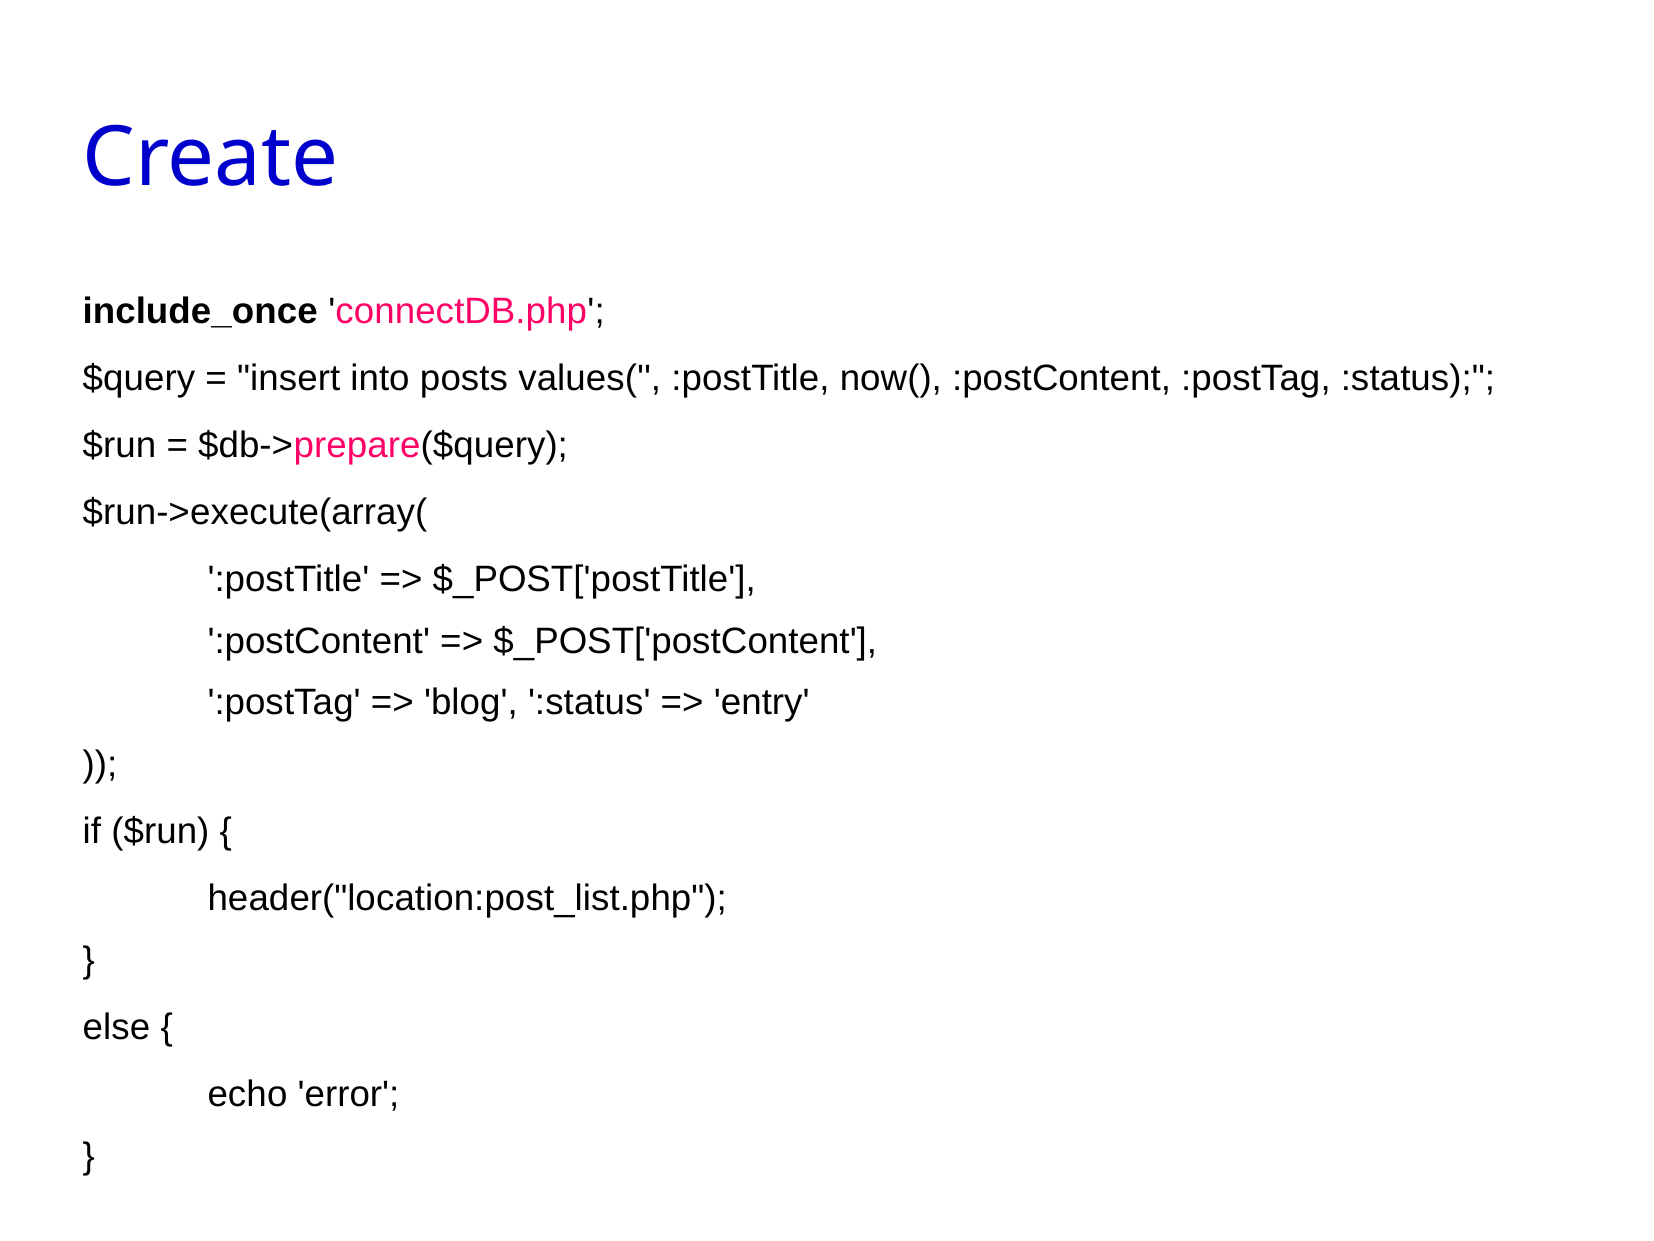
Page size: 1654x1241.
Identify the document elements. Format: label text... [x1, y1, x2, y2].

title Create [82, 49, 1571, 257]
list include_once 'connectDB.php'; $query = "insert into posts values('', :postTitle, now(), :postContent, :postTag, :status);"; $run = $db->prepare($query); $run->execute(array( ':postTitle' => $_POST['postTitle'], ':postContent' => $_POST['postContent'], ':postTag' => 'blog', ':status' => 'entry' )); if ($run) { header("location:post_list.php"); } else { echo 'error'; } [82, 290, 1571, 1186]
